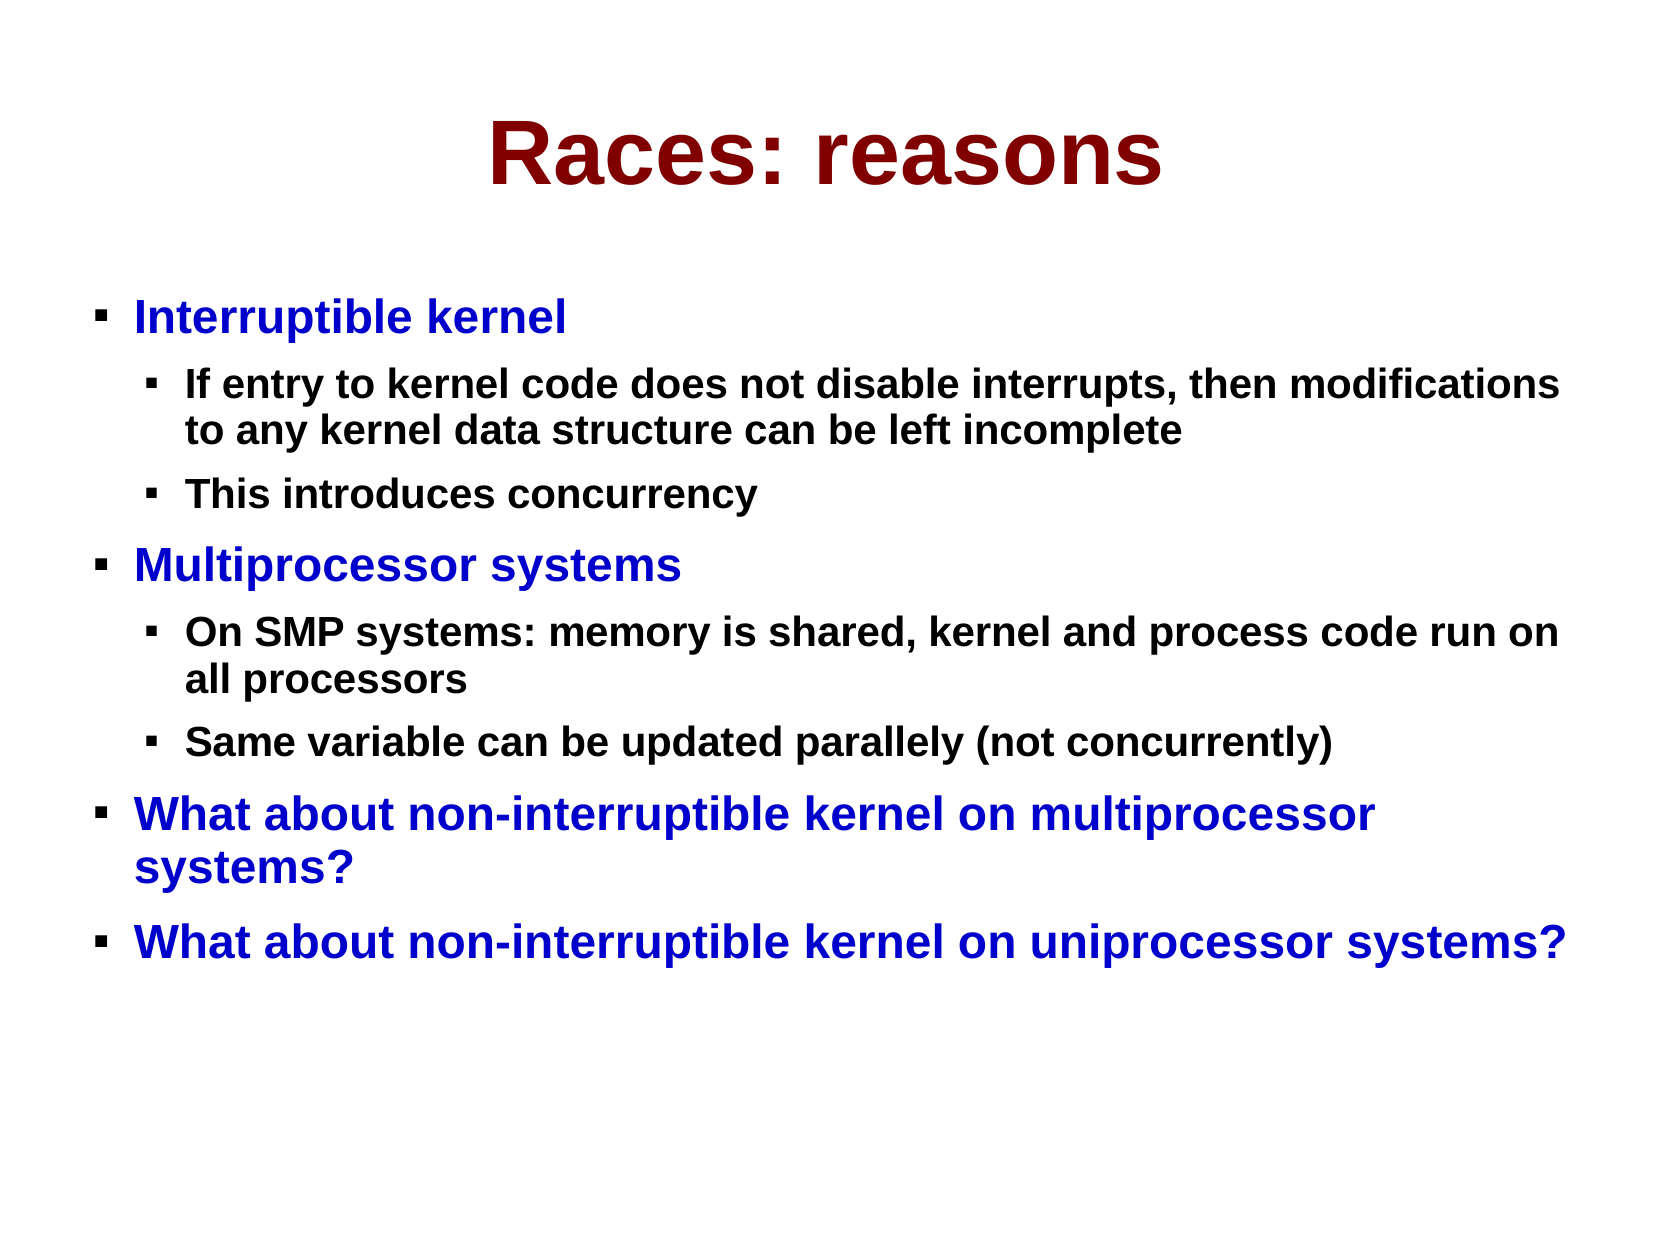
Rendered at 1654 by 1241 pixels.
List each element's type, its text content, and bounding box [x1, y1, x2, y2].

list Interruptible kernel If entry to kernel code does not disable interrupts, then modifications to any kernel data structure can be left incomplete This introduces concurrency Multiprocessor systems On SMP systems: memory is shared, kernel and process code run on all processors Same variable can be updated parallely (not concurrently) What about non-interruptible kernel on multiprocessor systems? What about non-interruptible kernel on uniprocessor systems? [82, 290, 1571, 1010]
title Races: reasons [82, 49, 1571, 257]
